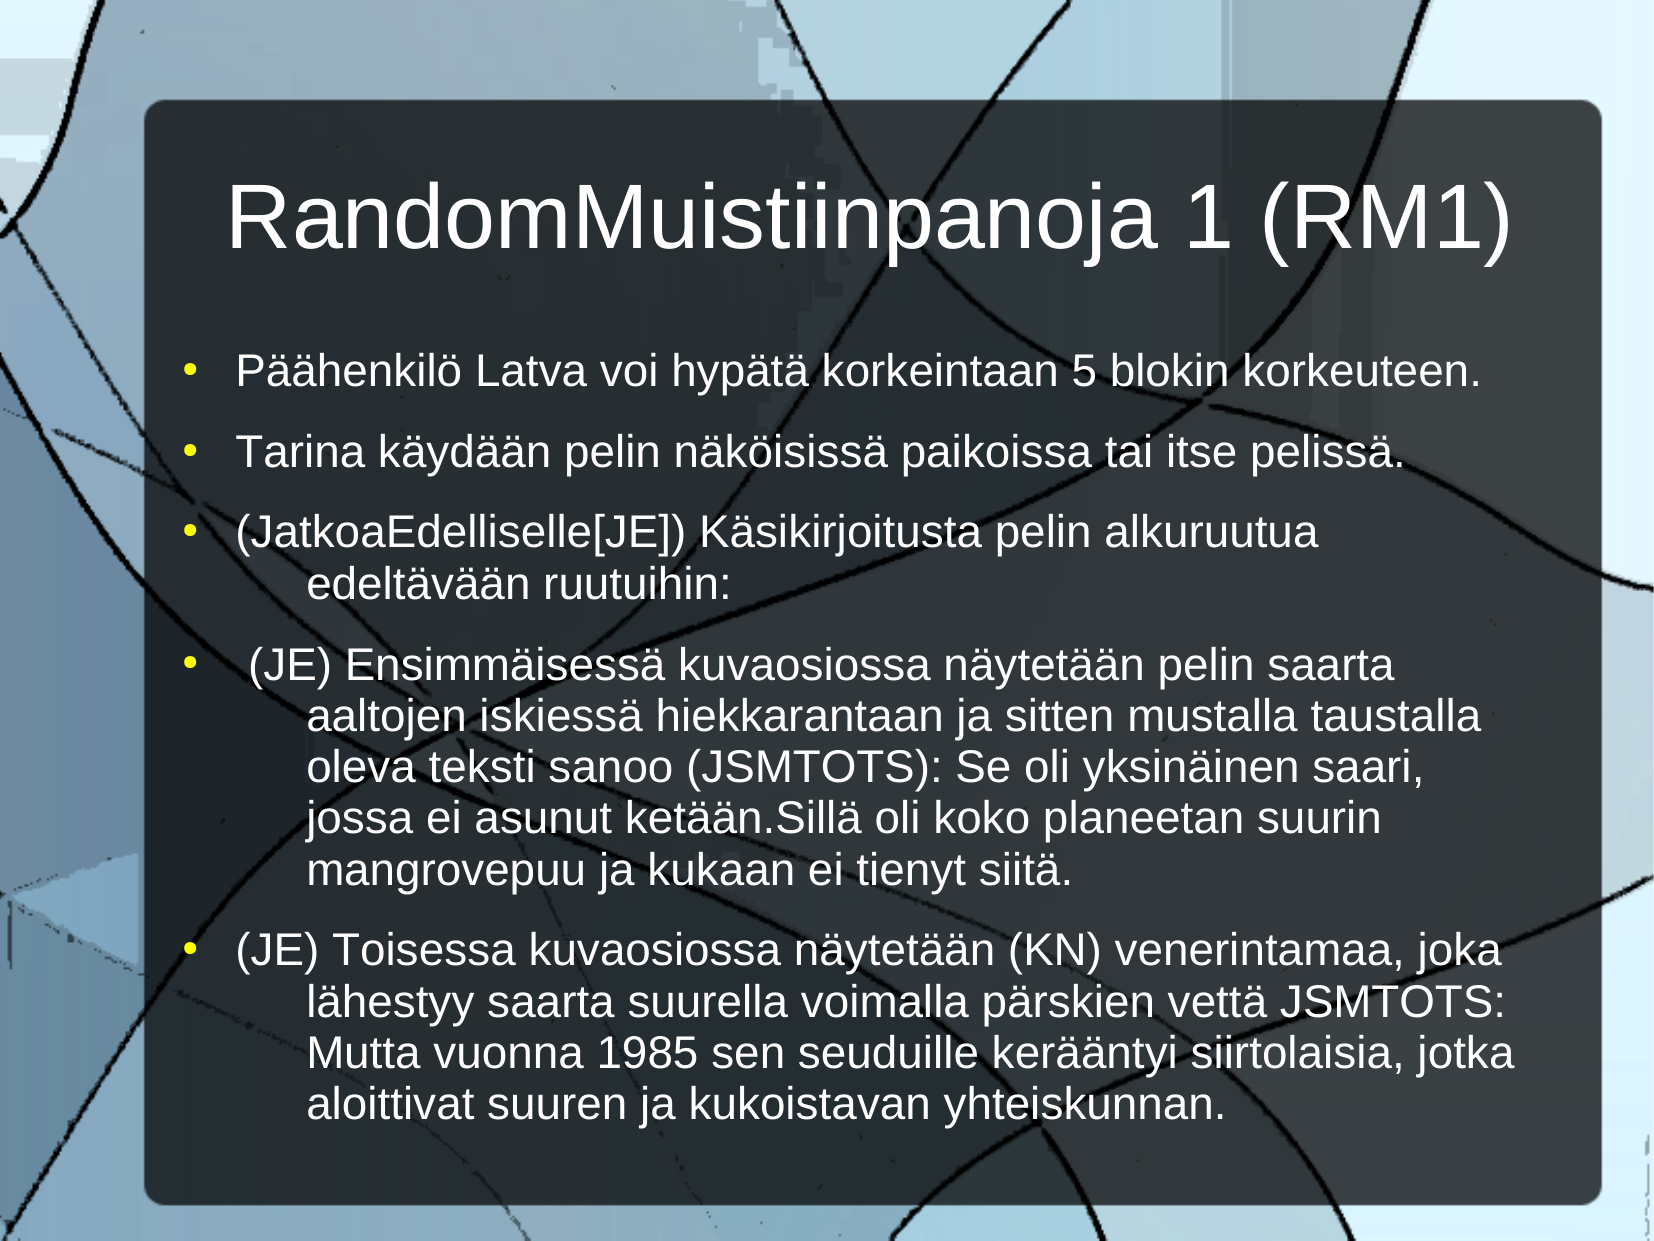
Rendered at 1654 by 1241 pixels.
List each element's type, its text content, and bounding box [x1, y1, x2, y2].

list Päähenkilö Latva voi hypätä korkeintaan 5 blokin korkeuteen. Tarina käydään pelin näköisissä paikoissa tai itse pelissä. (JatkoaEdelliselle[JE]) Käsikirjoitusta pelin alkuruutua edeltävään ruutuihin: (JE) Ensimmäisessä kuvaosiossa näytetään pelin saarta aaltojen iskiessä hiekkarantaan ja sitten mustalla taustalla oleva teksti sanoo (JSMTOTS): Se oli yksinäinen saari, jossa ei asunut ketään.Sillä oli koko planeetan suurin mangrovepuu ja kukaan ei tienyt siitä. (JE) Toisessa kuvaosiossa näytetään (KN) venerintamaa, joka lähestyy saarta suurella voimalla pärskien vettä JSMTOTS: Mutta vuonna 1985 sen seuduille kerääntyi siirtolaisia, jotka aloittivat suuren ja kukoistavan yhteiskunnan. [152, 344, 1534, 1127]
picture [0, 0, 1654, 1241]
title RandomMuistiinpanoja 1 (RM1) [159, 108, 1583, 325]
